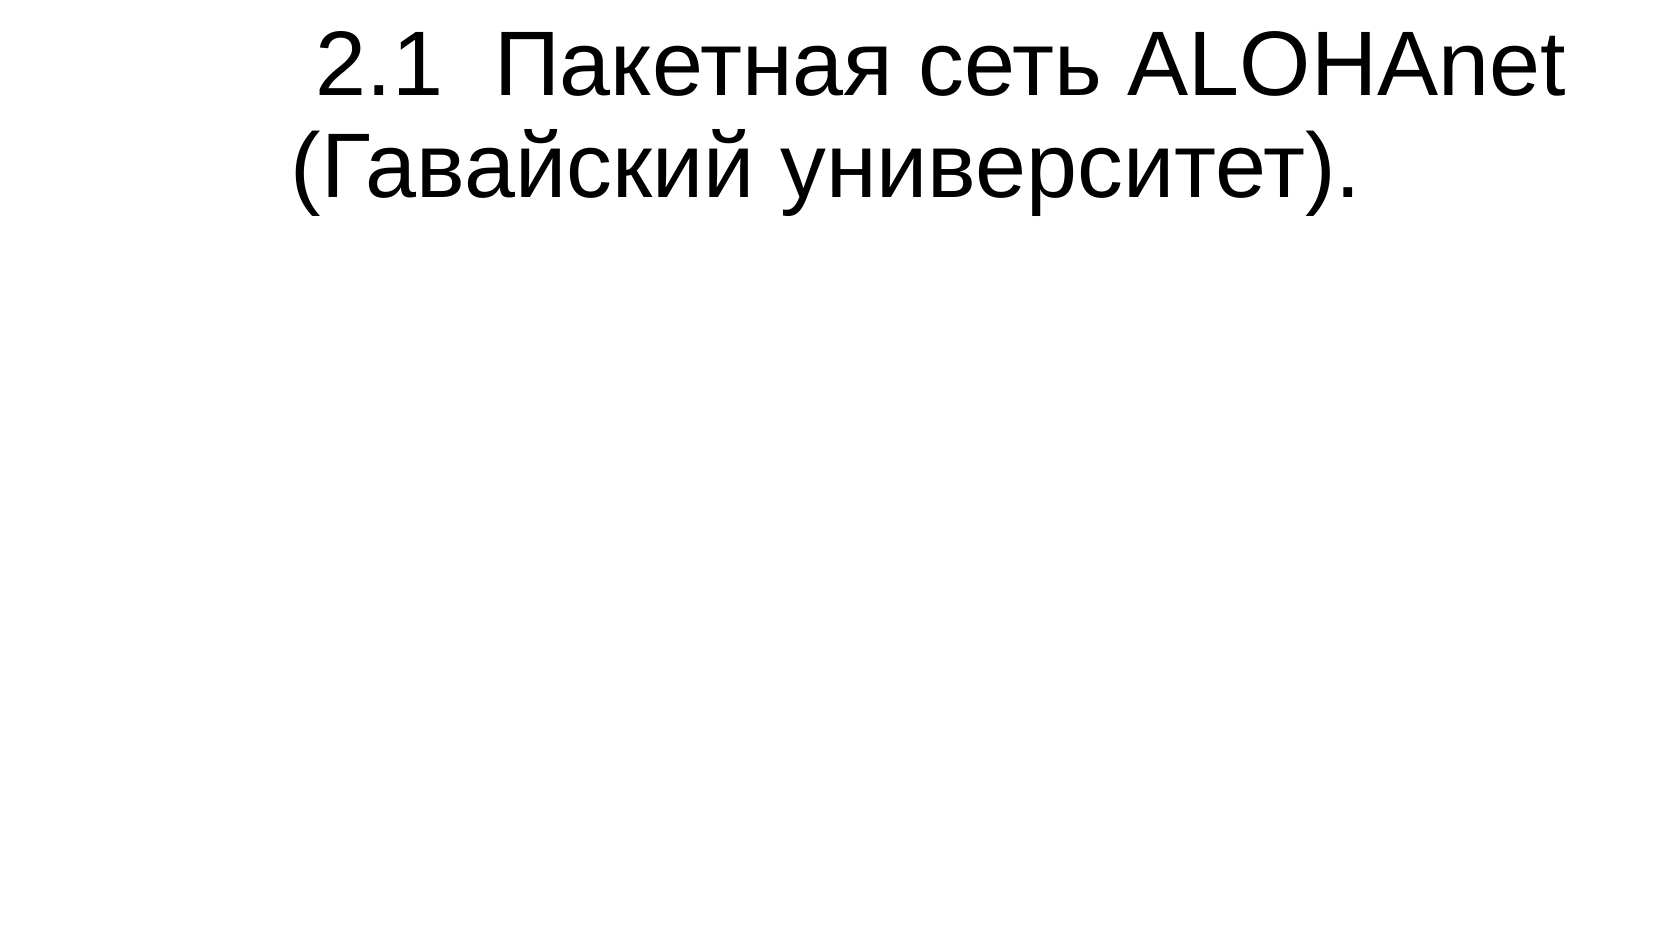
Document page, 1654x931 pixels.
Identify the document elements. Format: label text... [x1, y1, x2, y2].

title 2.1 Пакетная сеть ALOHAnet (Гавайский университет). [82, 12, 1571, 218]
